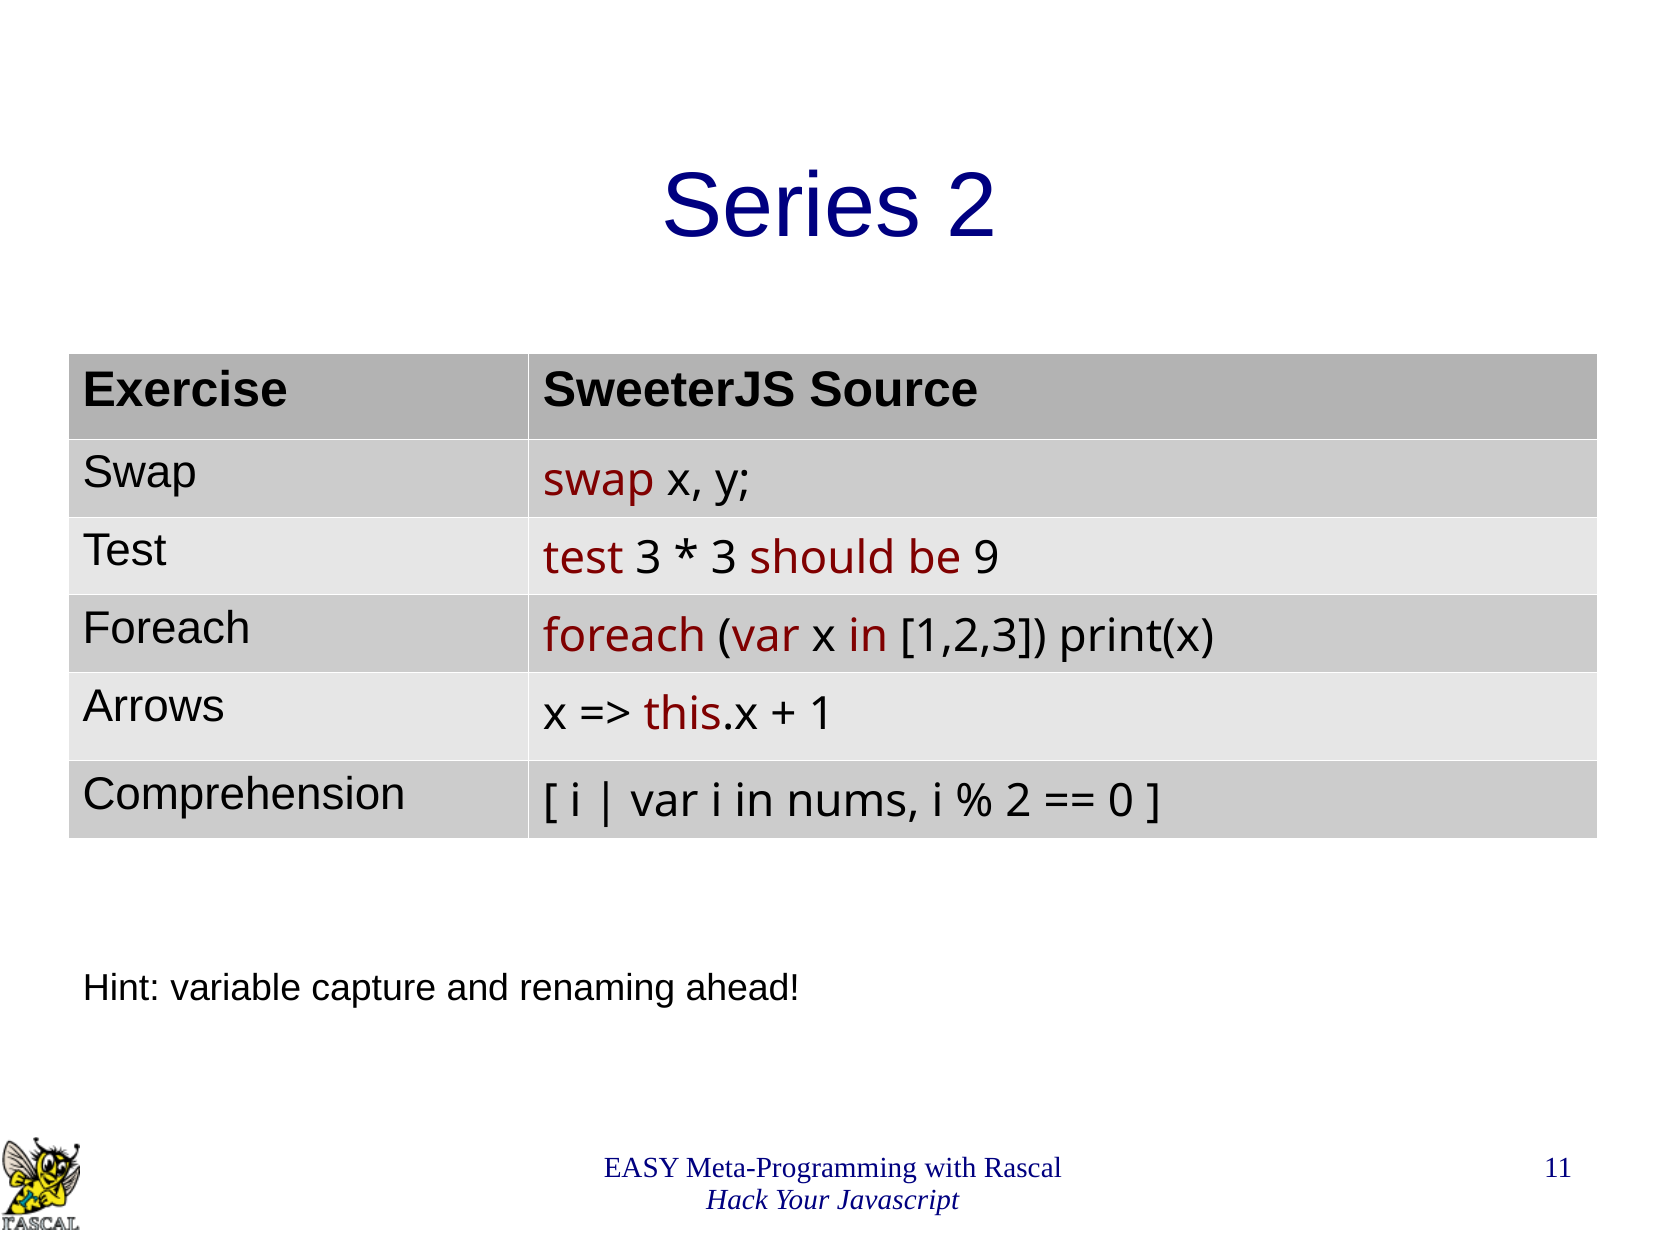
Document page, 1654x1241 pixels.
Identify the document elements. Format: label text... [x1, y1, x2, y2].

table_cell swap x, y; [529, 440, 1597, 517]
table_header SweeterJS Source [529, 354, 1597, 439]
table_cell Arrows [69, 673, 528, 760]
table_cell test 3 * 3 should be 9 [529, 518, 1597, 594]
table_header Exercise [69, 354, 528, 439]
text_box Hint: variable capture and renaming ahead! [68, 959, 817, 1016]
title Series 2 [85, 100, 1574, 308]
table_cell x => this.x + 1 [529, 673, 1597, 760]
table_cell Test [69, 518, 528, 594]
picture [1, 1137, 80, 1230]
table_cell [ i | var i in nums, i % 2 == 0 ] [529, 761, 1597, 838]
table_cell Comprehension [69, 761, 528, 838]
table_cell Swap [69, 440, 528, 517]
table_cell Foreach [69, 595, 528, 672]
table_cell foreach (var x in [1,2,3]) print(x) [529, 595, 1597, 672]
